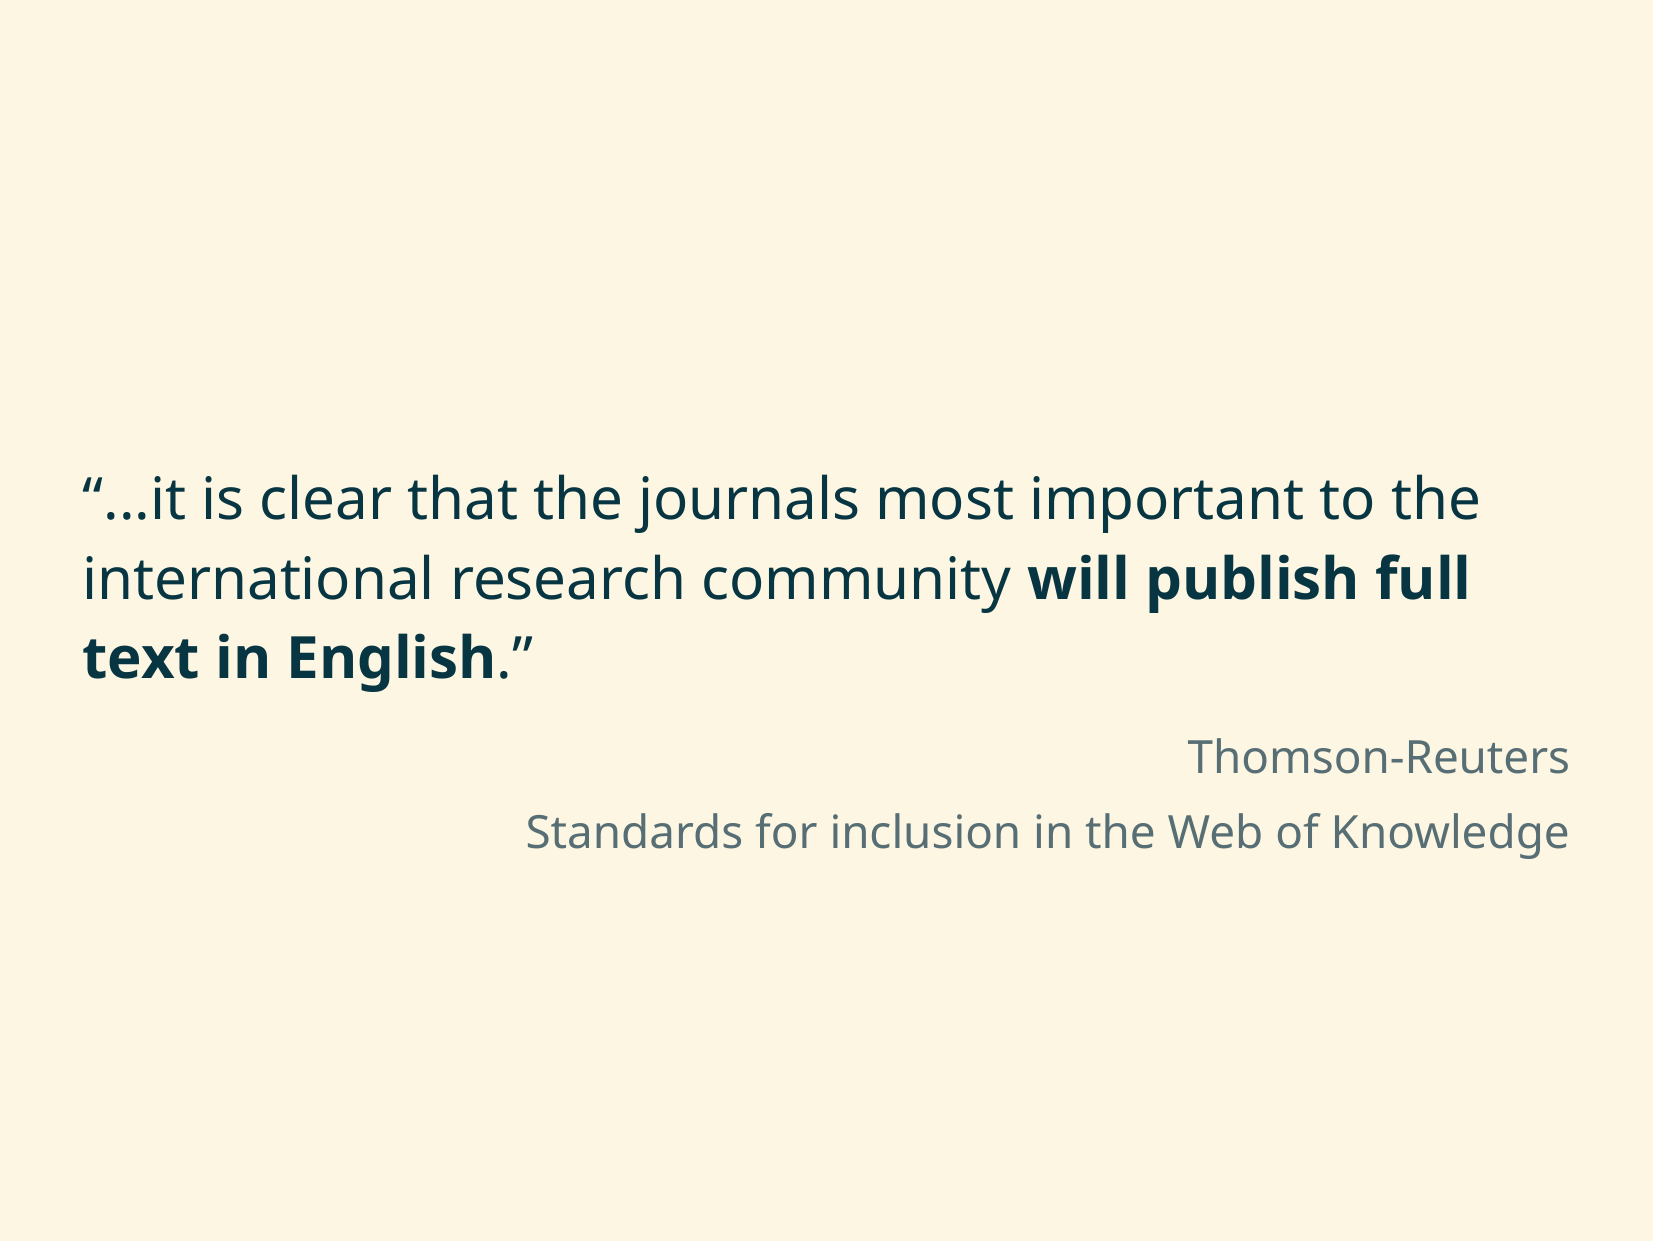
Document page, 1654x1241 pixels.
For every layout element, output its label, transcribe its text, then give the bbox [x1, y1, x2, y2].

list “...it is clear that the journals most important to the international research community will publish full text in English.” Thomson-Reuters Standards for inclusion in the Web of Knowledge [82, 457, 1571, 783]
